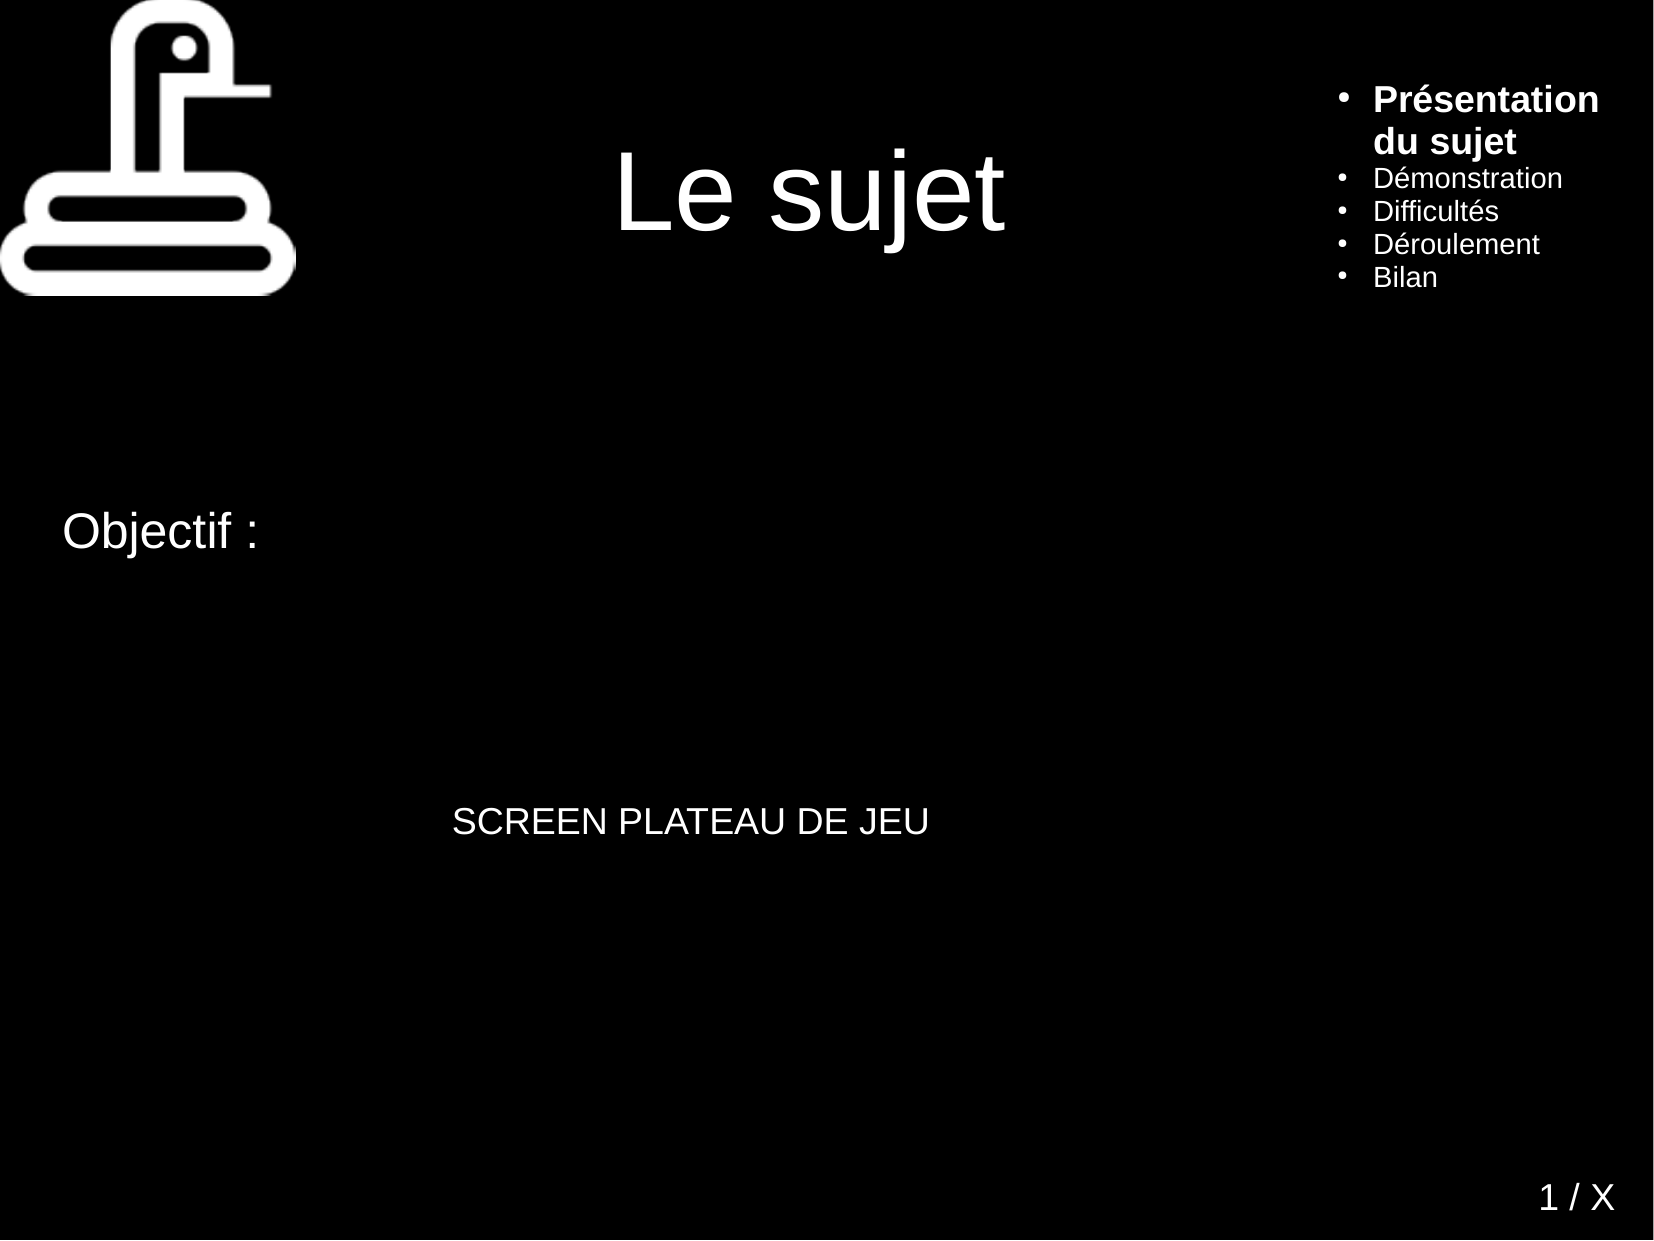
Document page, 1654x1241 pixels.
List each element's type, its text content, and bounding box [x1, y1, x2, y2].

text_box Présentation du sujet Démonstration Difficultés Déroulement Bilan [1322, 70, 1654, 301]
text_box 1 / X [1523, 1169, 1654, 1241]
text_box SCREEN PLATEAU DE JEU [437, 793, 1394, 851]
picture [0, 0, 296, 296]
title Le sujet [296, 88, 1322, 296]
text_box Objectif : [47, 496, 308, 579]
